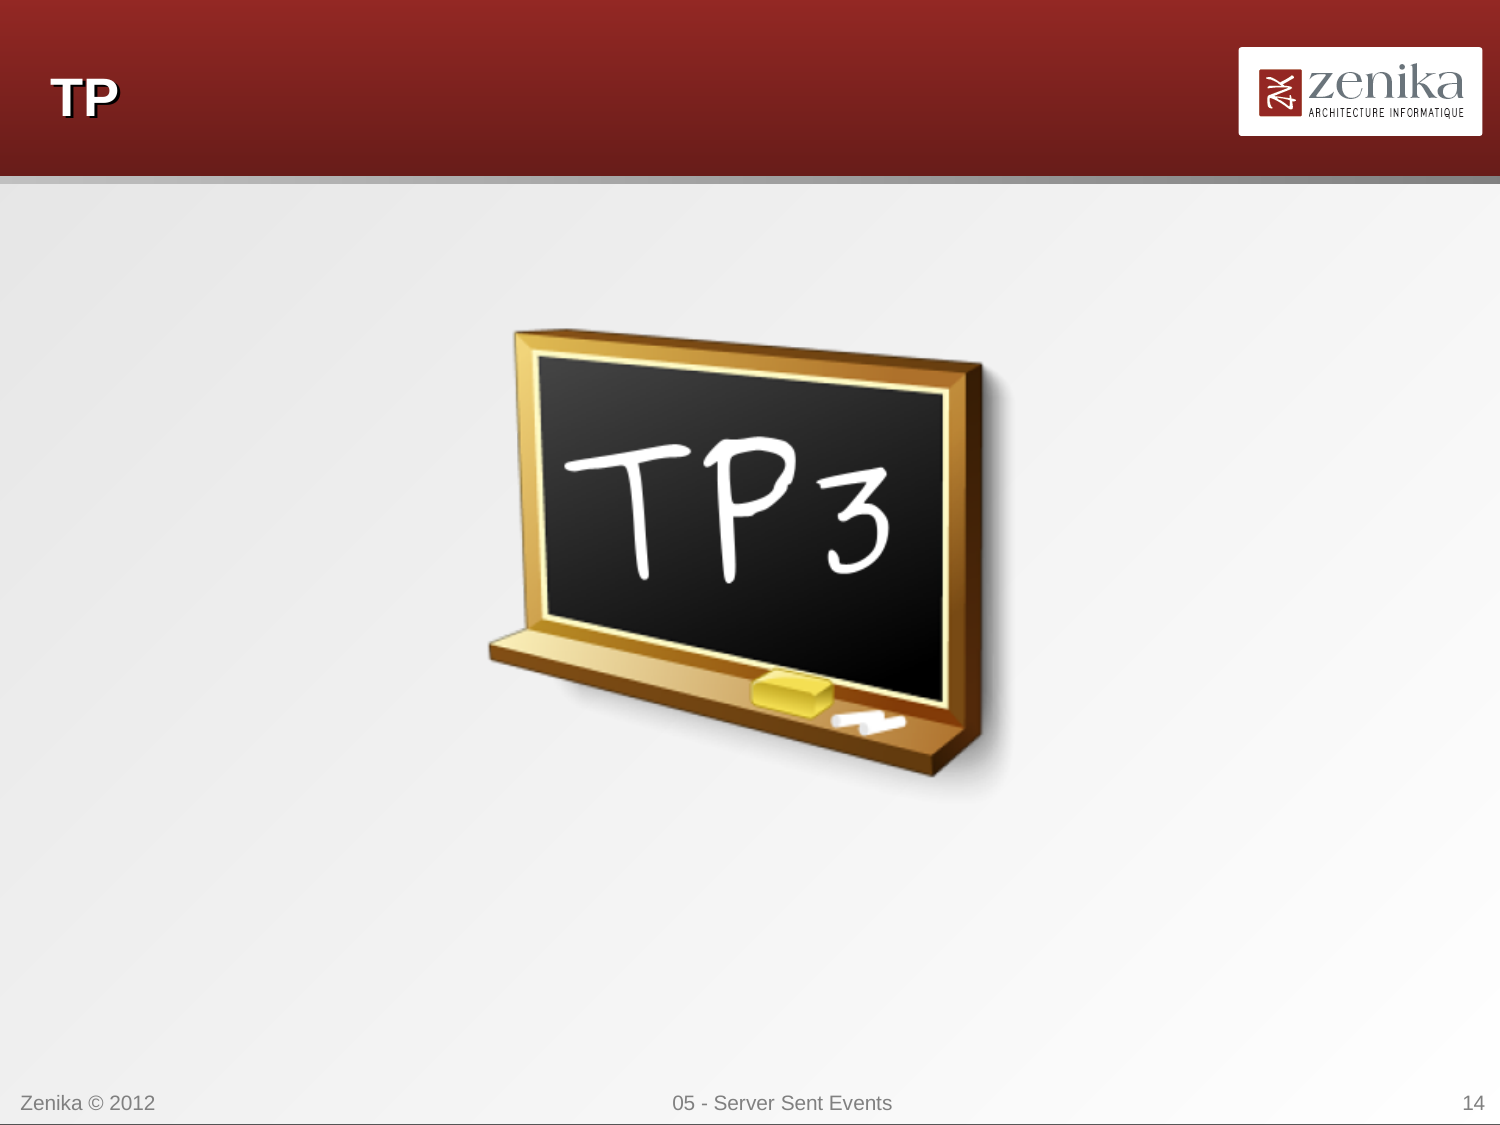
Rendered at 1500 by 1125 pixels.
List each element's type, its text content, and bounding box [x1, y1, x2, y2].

picture [1257, 58, 1464, 125]
title TP [50, 15, 1206, 180]
picture [485, 296, 1018, 829]
